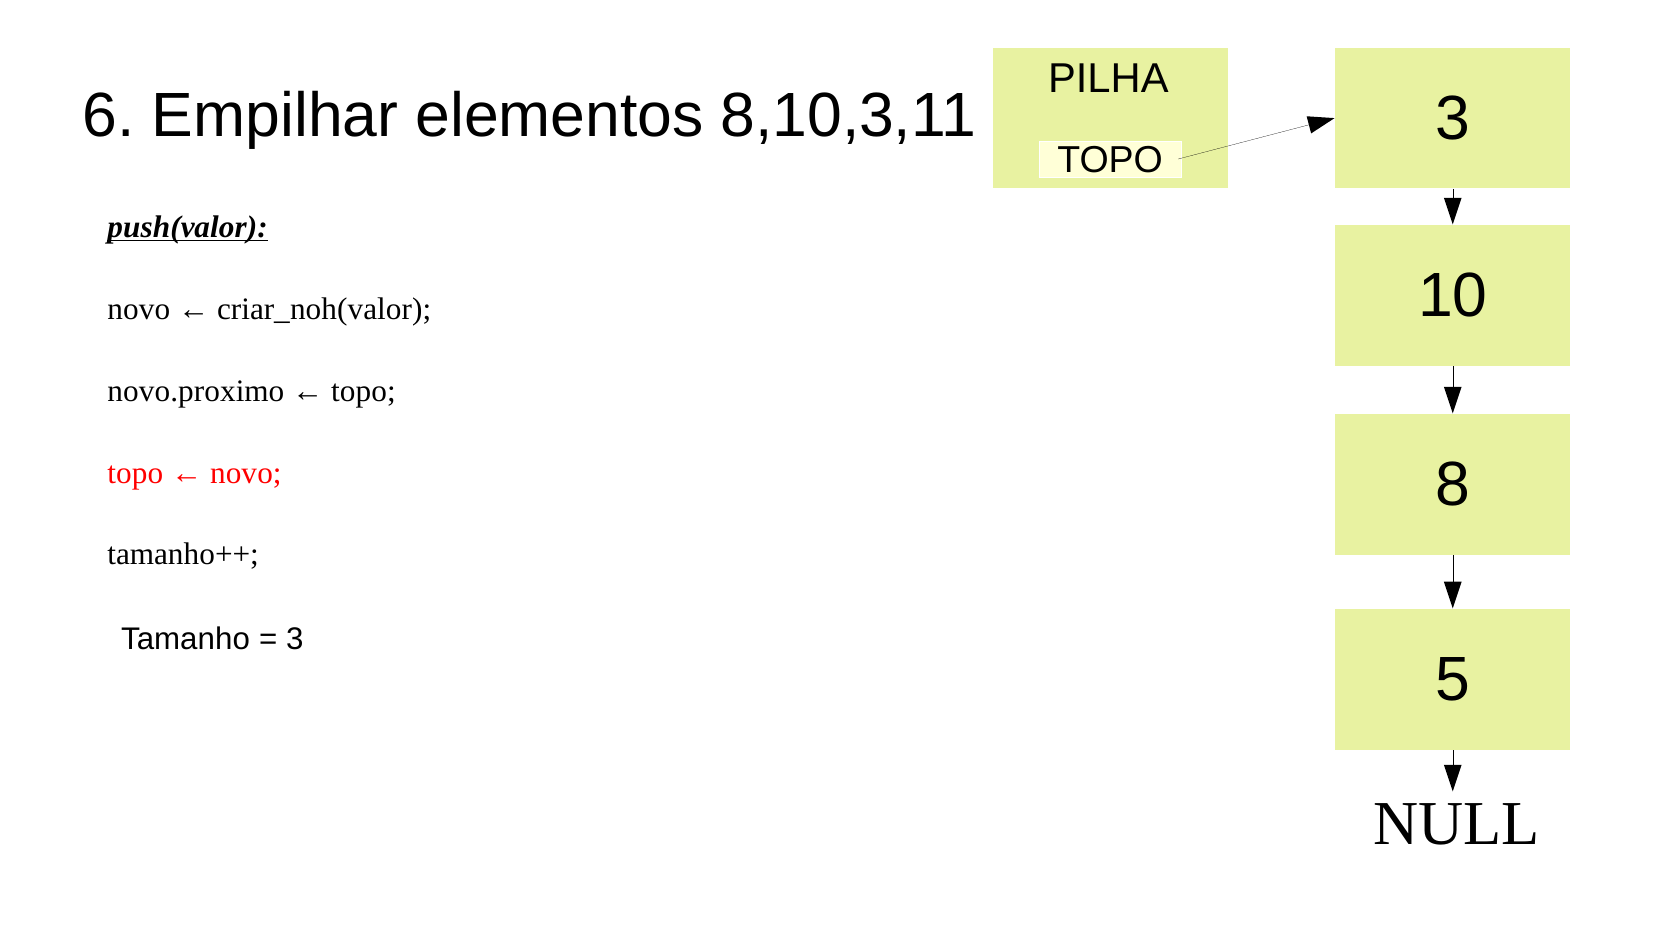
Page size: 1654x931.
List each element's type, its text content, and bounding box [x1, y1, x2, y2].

text_box TOPO [1039, 141, 1182, 178]
text_box push(valor): novo ← criar_noh(valor); novo.proximo ← topo; topo ← novo; tamanho++; [92, 199, 544, 579]
text_box Tamanho = 3 [106, 614, 321, 664]
title 6. Empilhar elementos 8,10,3,11 [82, 37, 1571, 193]
text_box 10 [1334, 224, 1571, 367]
text_box 3 [1334, 47, 1571, 189]
text_box 8 [1334, 413, 1571, 556]
text_box PILHA [1033, 47, 1188, 109]
text_box [992, 47, 1229, 189]
text_box NULL [1358, 781, 1560, 863]
text_box 5 [1334, 608, 1571, 751]
